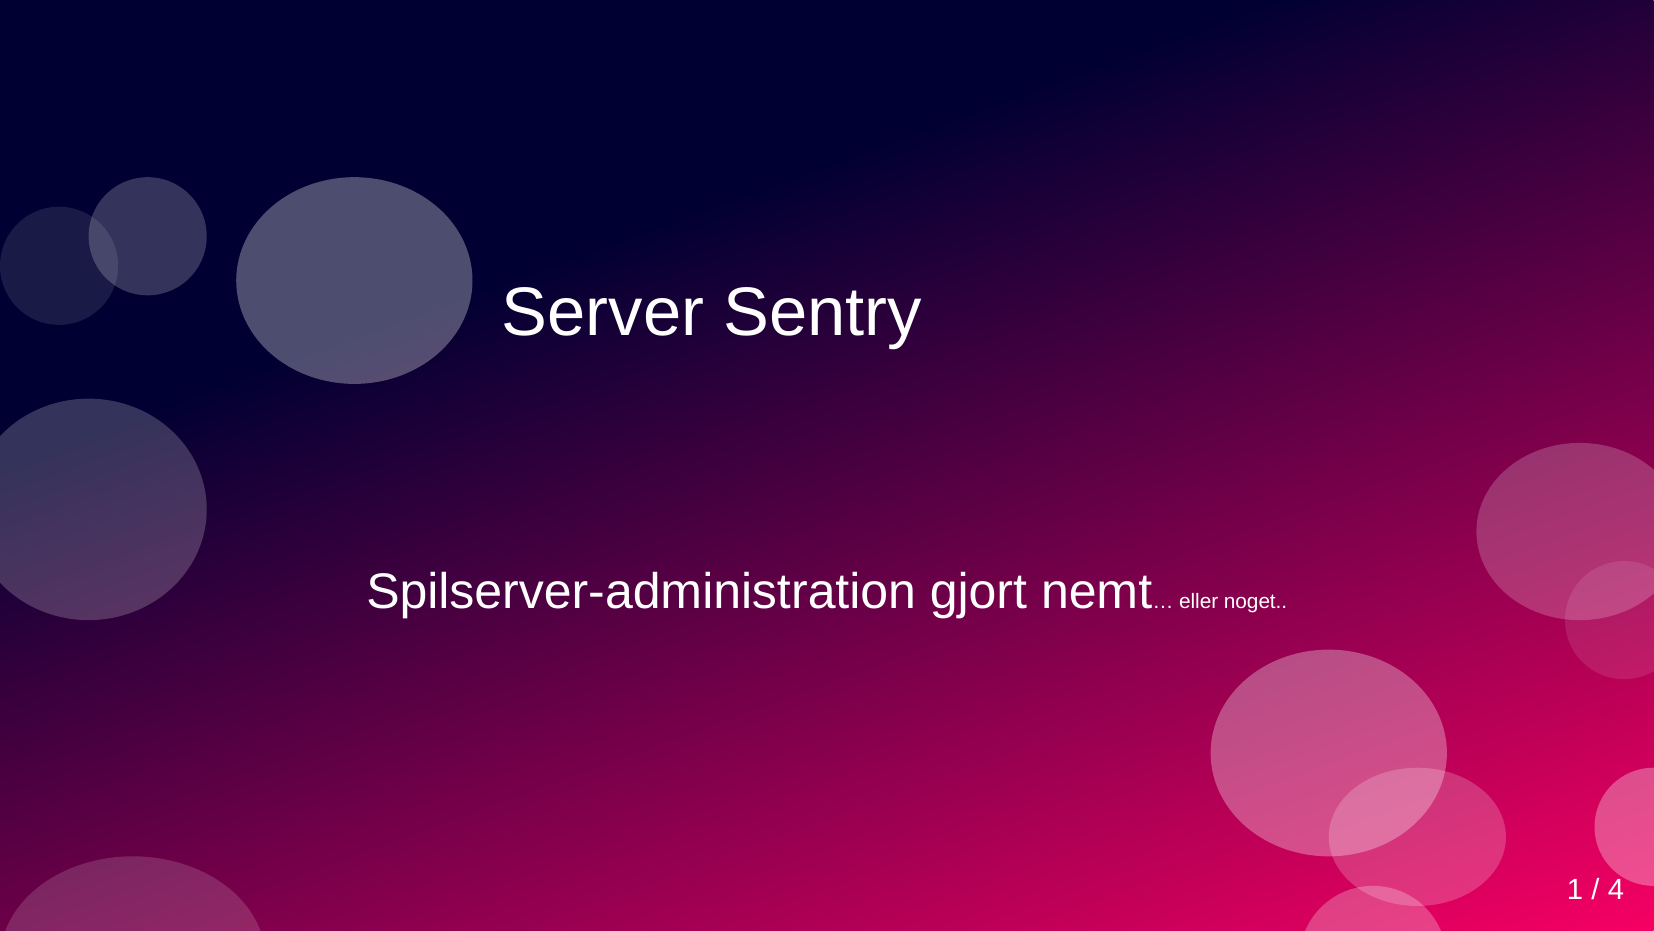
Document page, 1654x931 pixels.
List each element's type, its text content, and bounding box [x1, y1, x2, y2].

subtitle Spilserver-administration gjort nemt… eller noget.. [82, 425, 1571, 758]
title Server Sentry [501, 234, 1571, 390]
